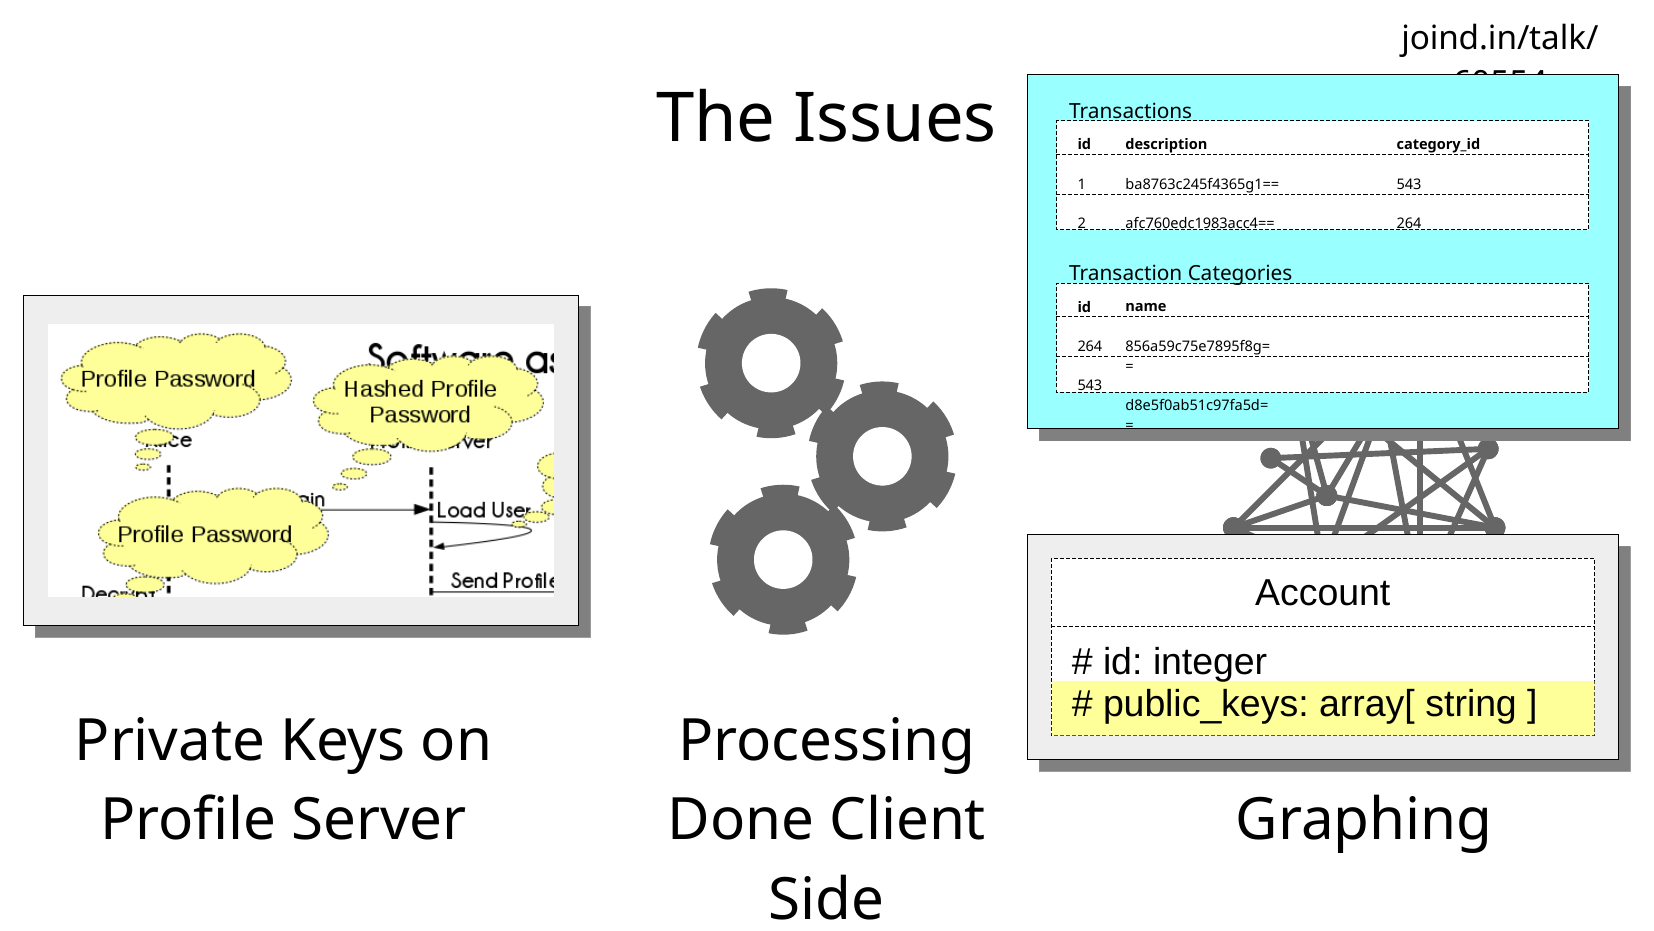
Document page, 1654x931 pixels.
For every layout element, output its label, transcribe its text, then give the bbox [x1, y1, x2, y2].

text_box name 856a59c75e7895f8g== d8e5f0ab51c97fa5d== [1104, 283, 1297, 394]
title The Issues [82, 37, 1571, 193]
text_box [705, 297, 838, 430]
text_box category_id 543 264 [1376, 121, 1568, 232]
text_box Processing Done Client Side [608, 690, 1046, 840]
text_box # id: integer # public_keys: array[ string ] [1051, 626, 1583, 780]
text_box description ba8763c245f4365g1== afc760edc1983acc4== [1104, 120, 1371, 232]
text_box [1027, 534, 1619, 760]
text_box [816, 390, 949, 523]
text_box [717, 493, 850, 626]
text_box id 1 2 [1056, 128, 1123, 250]
text_box Network Graphing [1145, 780, 1583, 840]
picture [48, 324, 554, 597]
text_box [23, 295, 579, 626]
text_box Transaction Categories [1054, 250, 1276, 290]
text_box Account [1051, 558, 1595, 627]
text_box Transactions [1054, 88, 1185, 128]
text_box id 264 543 [1056, 290, 1104, 394]
text_box [1027, 74, 1619, 429]
text_box Private Keys on Profile Server [53, 690, 514, 840]
